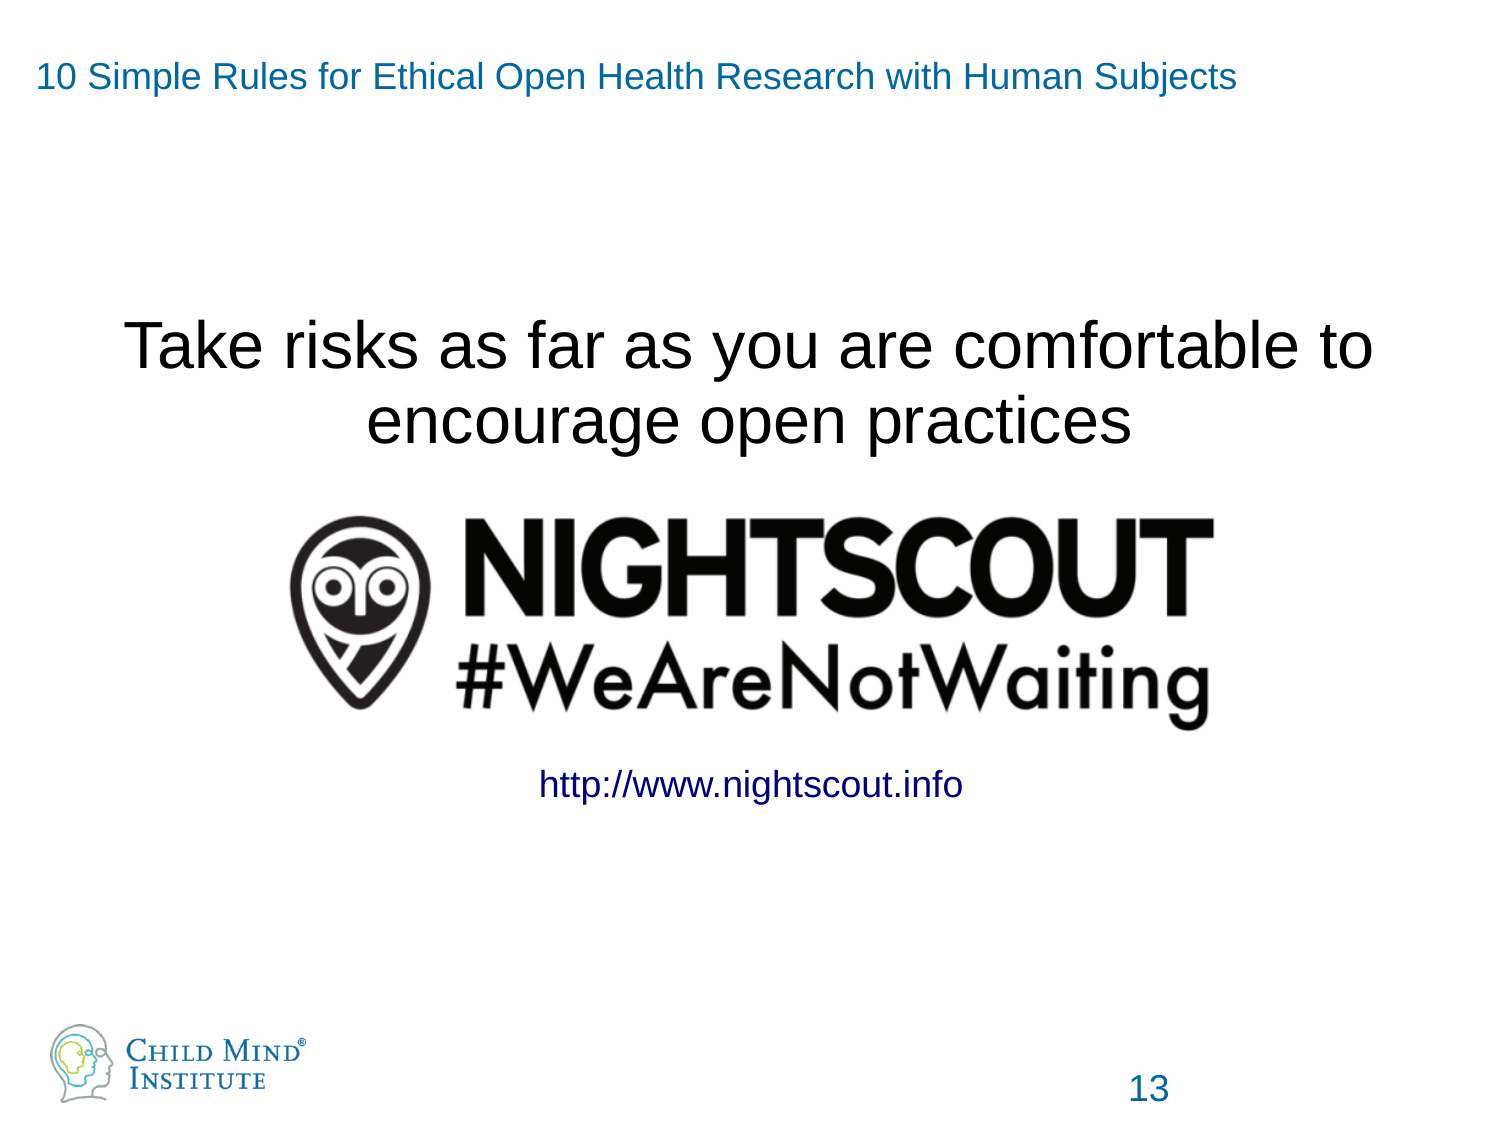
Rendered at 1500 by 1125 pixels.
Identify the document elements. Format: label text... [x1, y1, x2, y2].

title 10 Simple Rules for Ethical Open Health Research with Human Subjects [35, 10, 1463, 146]
picture [50, 1024, 306, 1103]
slide_number <number> [1113, 1056, 1475, 1102]
text_box http://www.nightscout.info [524, 755, 990, 813]
picture [168, 494, 1362, 744]
subtitle Take risks as far as you are comfortable to encourage open practices [37, 308, 1463, 956]
